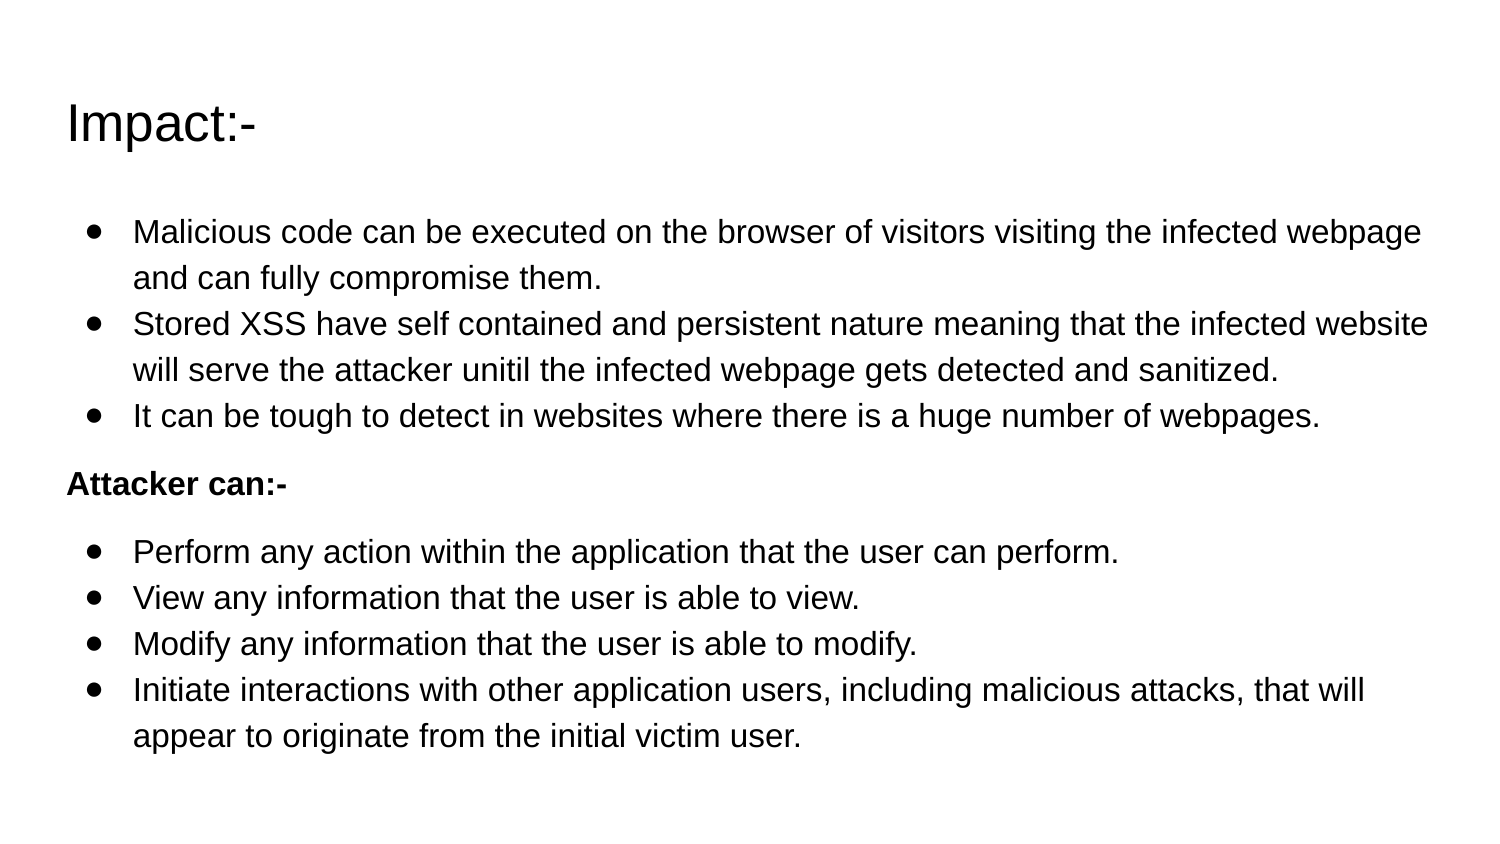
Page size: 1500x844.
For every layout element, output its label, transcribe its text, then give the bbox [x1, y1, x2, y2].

title Impact:- [51, 72, 1449, 167]
list Malicious code can be executed on the browser of visitors visiting the infected webpage and can fully compromise them. Stored XSS have self contained and persistent nature meaning that the infected website will serve the attacker unitil the infected webpage gets detected and sanitized. It can be tough to detect in websites where there is a huge number of webpages. Attacker can:- Perform any action within the application that the user can perform. View any information that the user is able to view. Modify any information that the user is able to modify. Initiate interactions with other application users, including malicious attacks, that will appear to originate from the initial victim user. [51, 189, 1449, 801]
